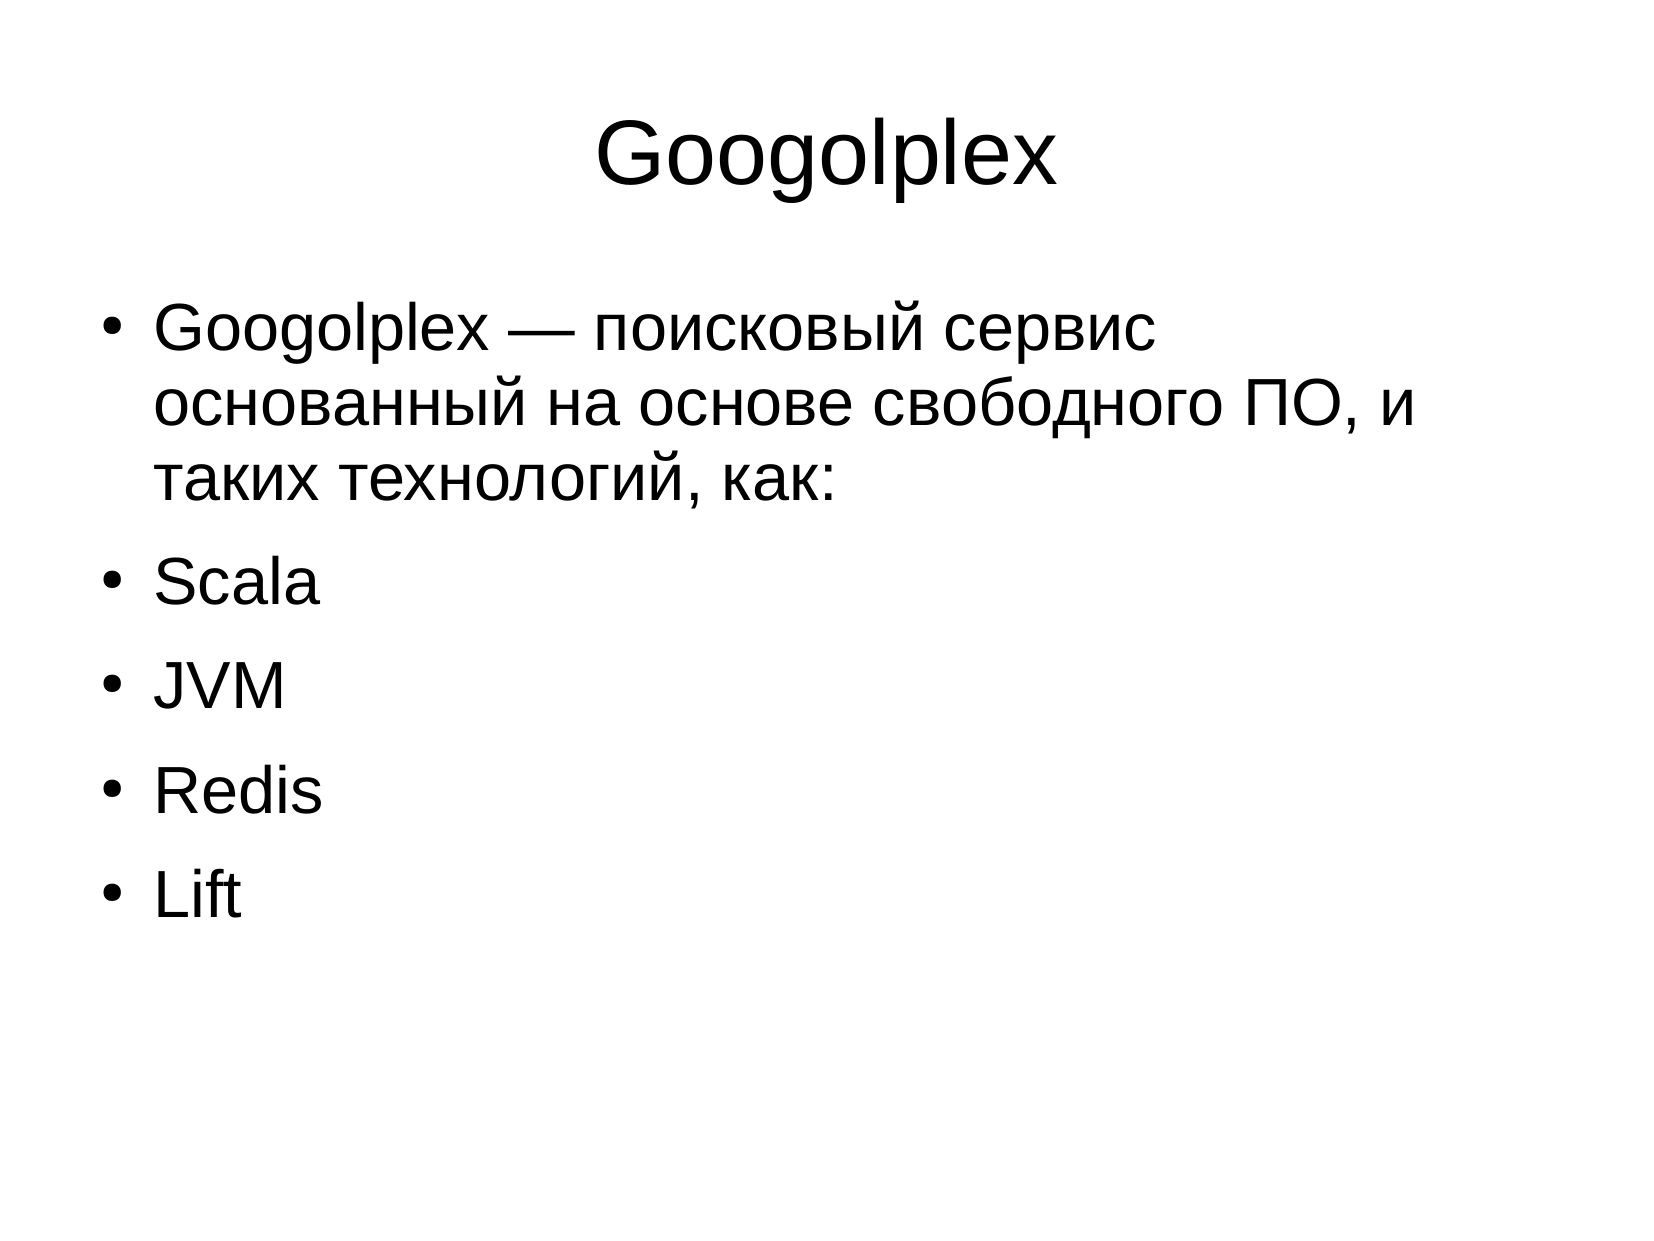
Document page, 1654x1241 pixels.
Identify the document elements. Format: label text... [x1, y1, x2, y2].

title Googolplex [82, 49, 1571, 257]
list Googolplex — поисковый сервис основанный на основе свободного ПО, и таких технологий, как: Scala JVM Redis Lift [82, 290, 1538, 1010]
